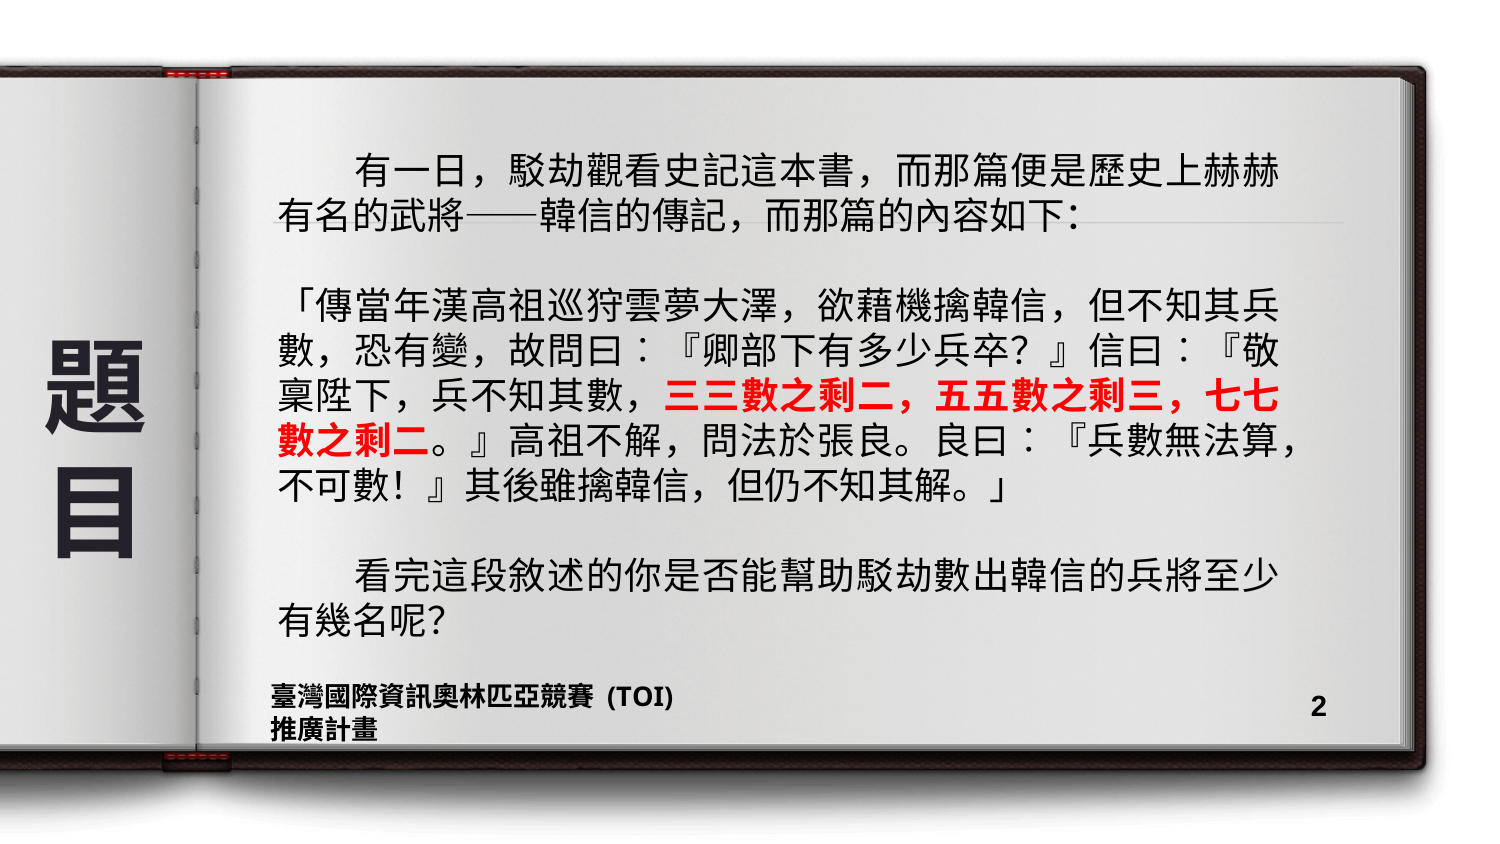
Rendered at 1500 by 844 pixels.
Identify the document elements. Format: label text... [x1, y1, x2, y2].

text_box 有一日，駁劫觀看史記這本書，而那篇便是歷史上赫赫有名的武將——韓信的傳記，而那篇的內容如下： 「傳當年漢高祖巡狩雲夢大澤，欲藉機擒韓信，但不知其兵數，恐有變，故問曰︰『卿部下有多少兵卒？』信曰︰『敬稟陞下，兵不知其數，三三數之剩二，五五數之剩三，七七數之剩二。』高祖不解，問法於張良。良曰︰『兵數無法算，不可數！』其後雖擒韓信，但仍不知其解。」 看完這段敘述的你是否能幫助駁劫數出韓信的兵將至少有幾名呢？ [262, 140, 1296, 470]
text_box ‹#› [1296, 672, 1386, 737]
text_box 題 目 [70, 503, 119, 515]
text_box 題 目 [29, 307, 210, 551]
text_box 題 目 [70, 527, 119, 539]
text_box 題 目 [70, 479, 119, 491]
